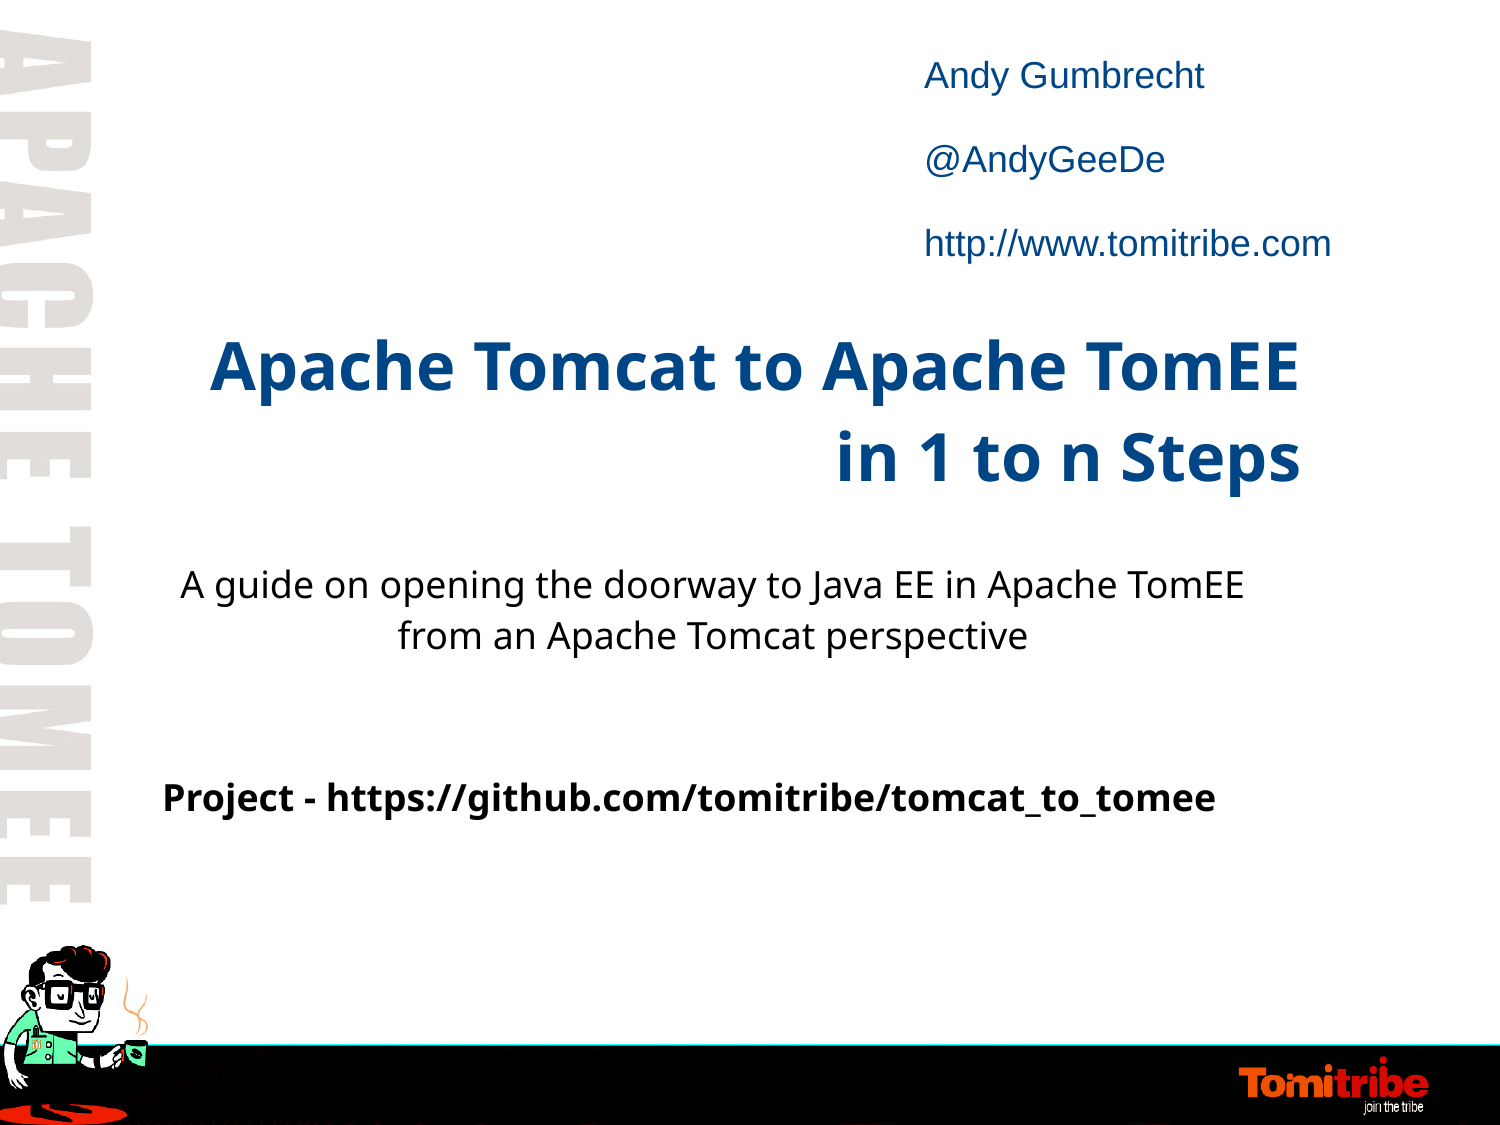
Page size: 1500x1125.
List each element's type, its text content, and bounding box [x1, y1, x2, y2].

text_box A guide on opening the doorway to Java EE in Apache TomEE from an Apache Tomcat perspective [165, 551, 1323, 662]
text_box Project - https://github.com/tomitribe/tomcat_to_tomee [147, 763, 1335, 875]
text_box Andy Gumbrecht @AndyGeeDe http://www.tomitribe.com [909, 47, 1371, 273]
picture [0, 0, 1500, 1125]
text_box Apache Tomcat to Apache TomEE in 1 to n Steps [195, 312, 1316, 497]
